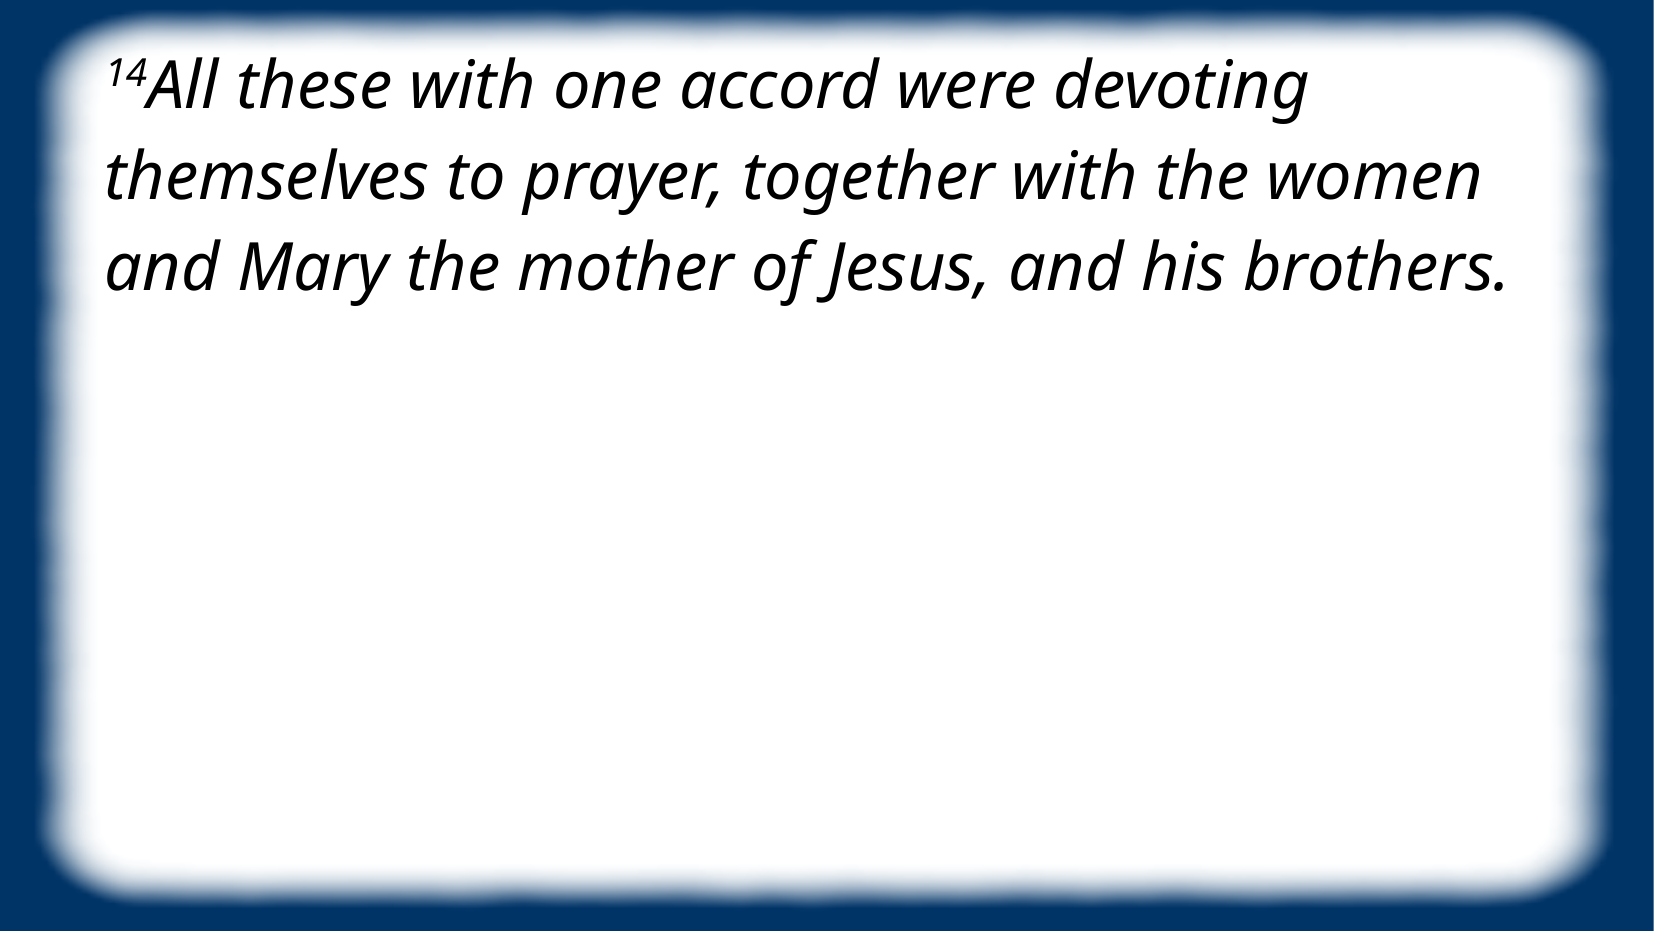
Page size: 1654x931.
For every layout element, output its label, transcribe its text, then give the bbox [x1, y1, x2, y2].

text_box 14All these with one accord were devoting themselves to prayer, together with the women and Mary the mother of Jesus, and his brothers. [90, 30, 1576, 312]
picture [0, 0, 1654, 931]
